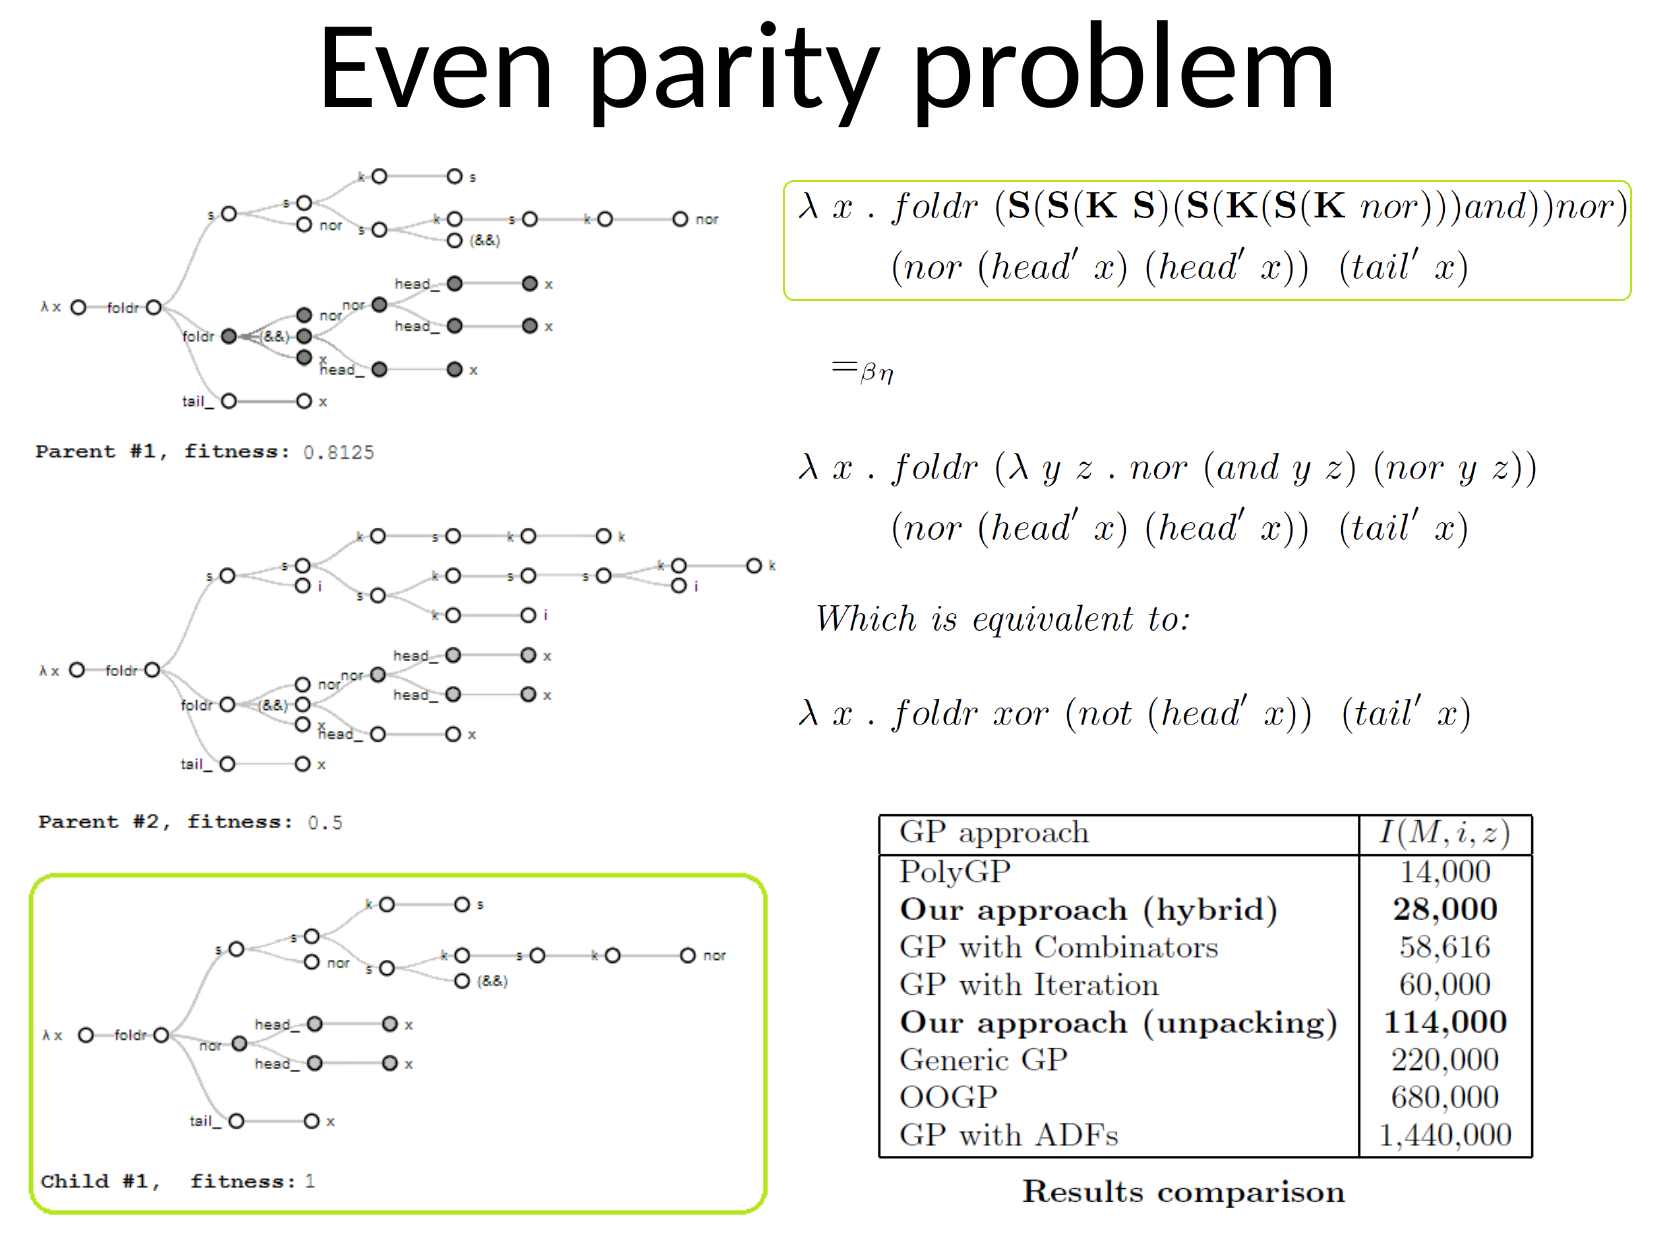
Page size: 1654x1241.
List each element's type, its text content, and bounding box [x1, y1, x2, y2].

picture [870, 800, 1564, 1216]
title Even parity problem [84, 0, 1573, 153]
picture [23, 140, 1636, 1224]
